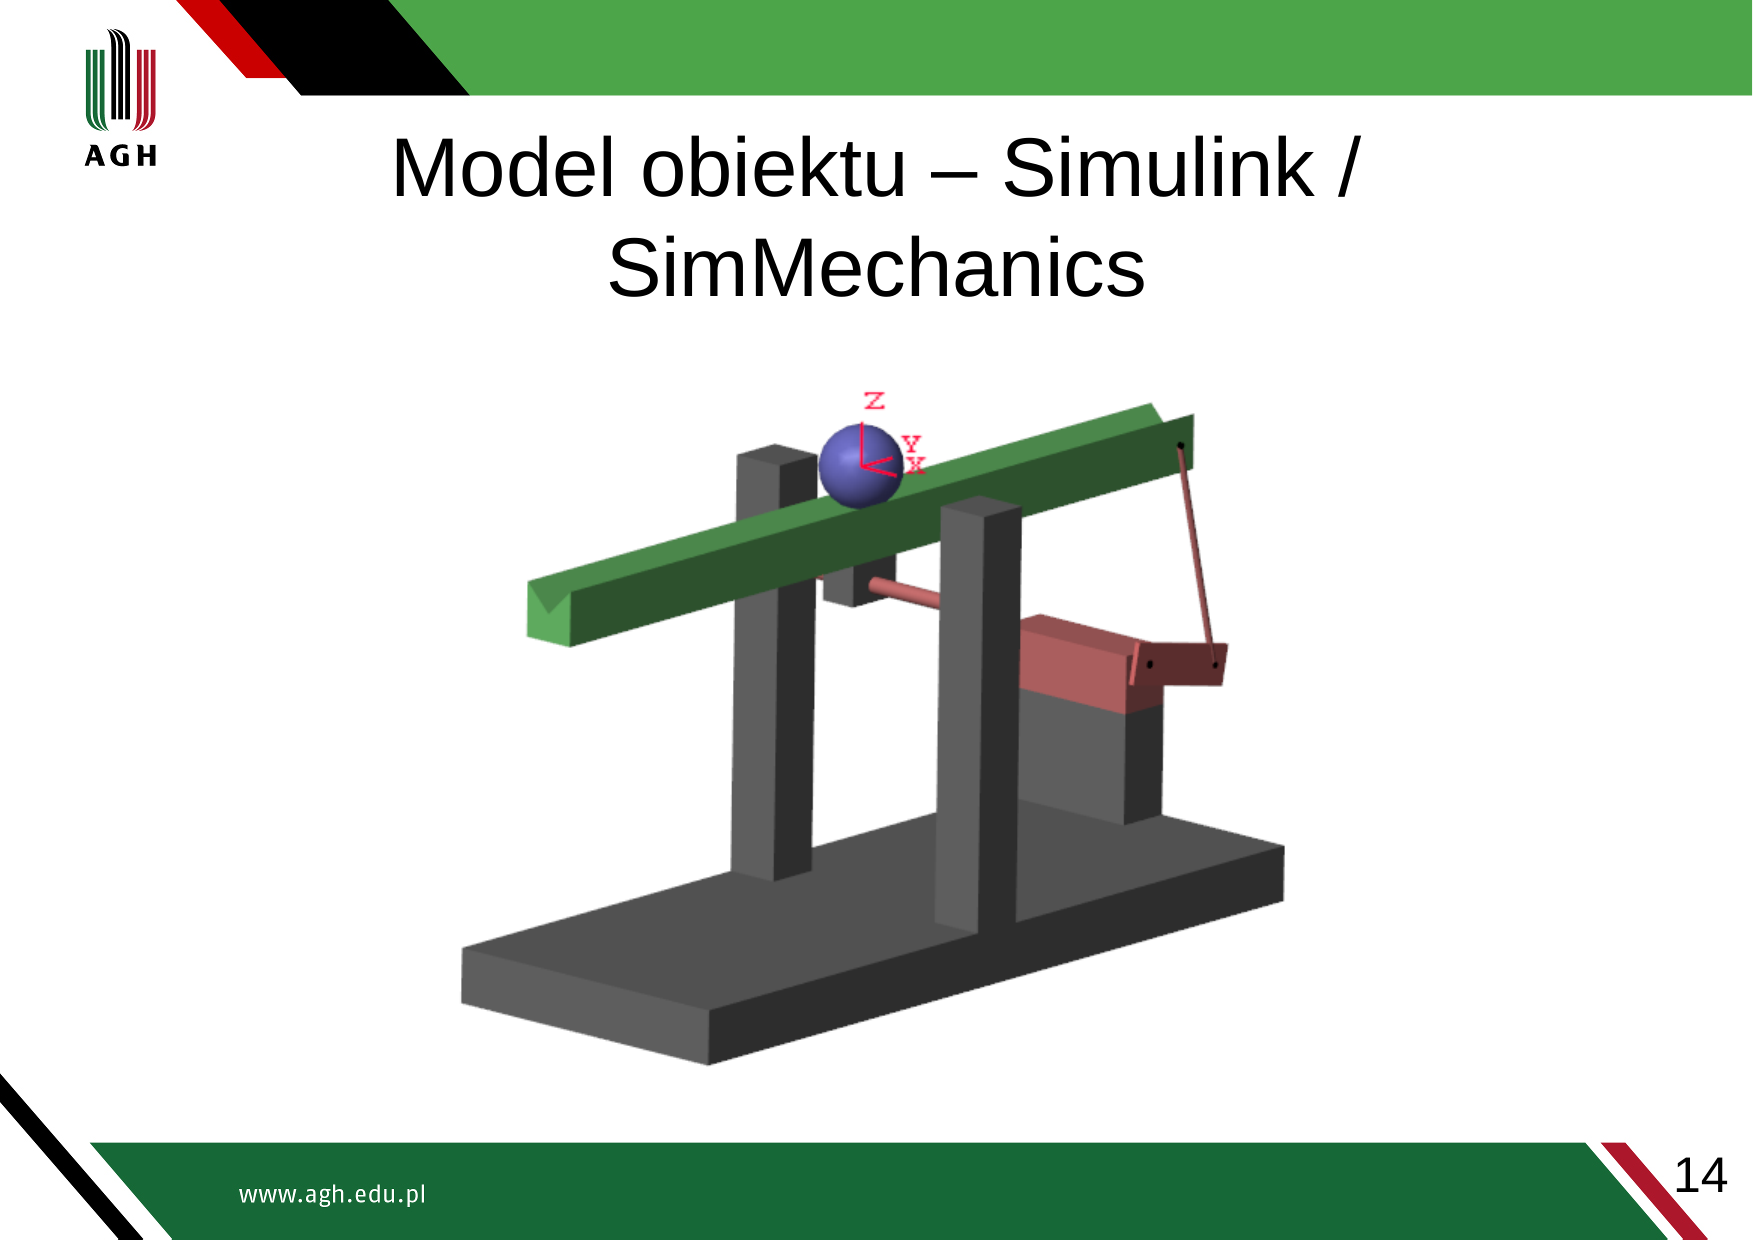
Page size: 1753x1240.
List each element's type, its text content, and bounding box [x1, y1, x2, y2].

title Model obiektu – Simulink / SimMechanics [131, 105, 1622, 323]
picture [0, 0, 1753, 1240]
